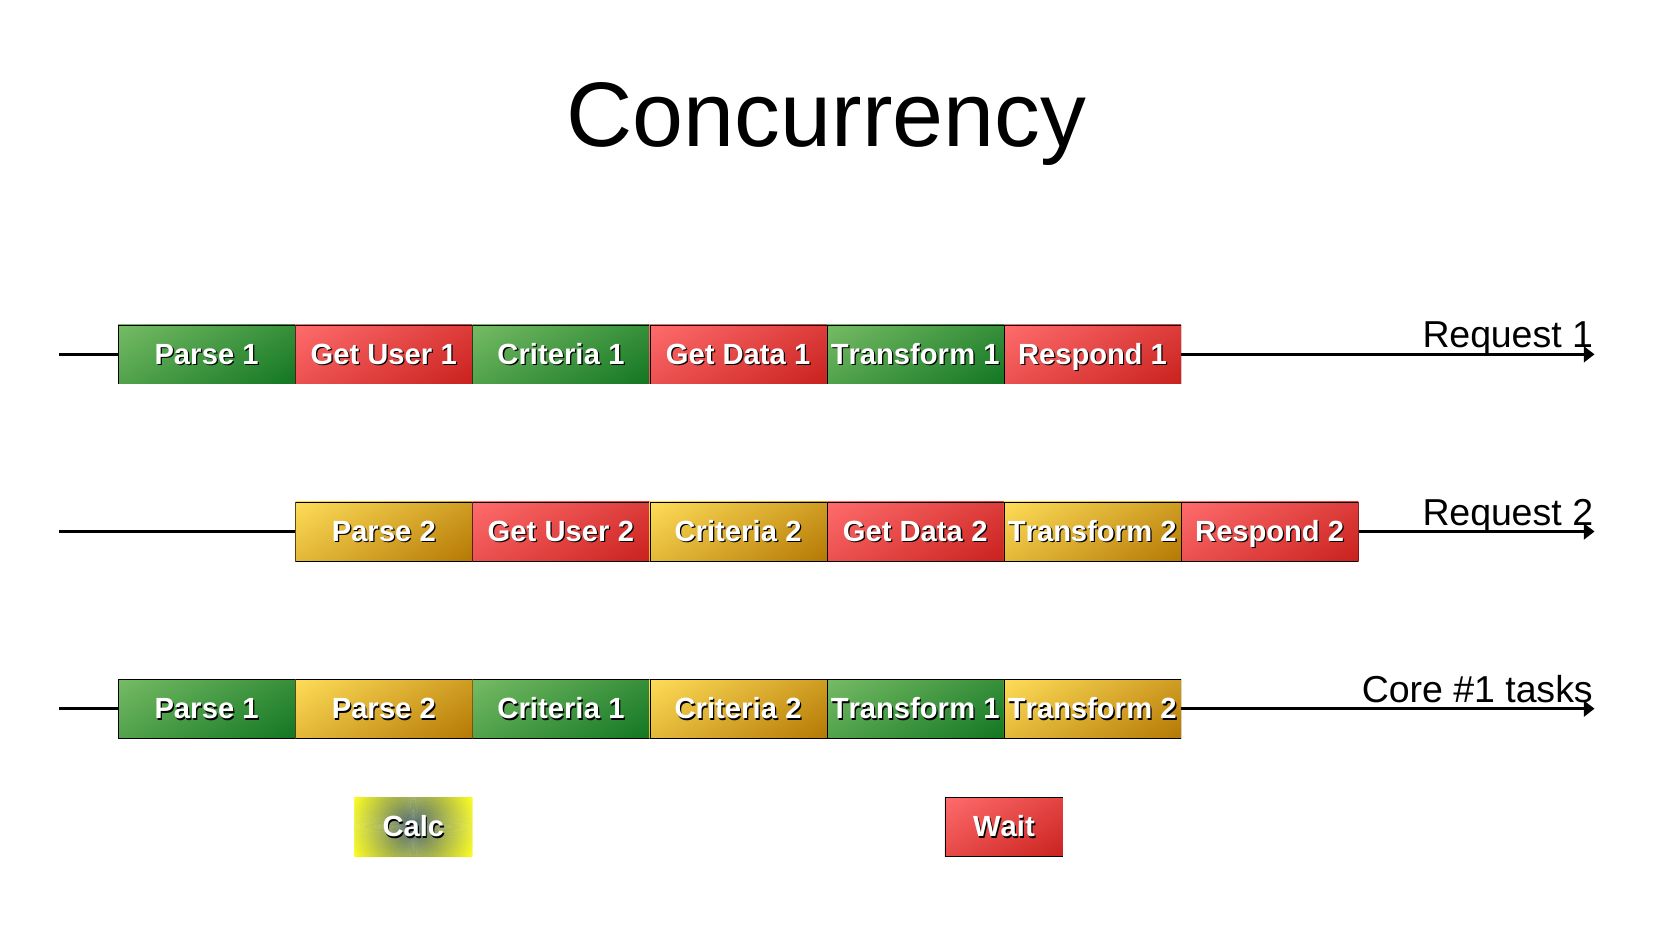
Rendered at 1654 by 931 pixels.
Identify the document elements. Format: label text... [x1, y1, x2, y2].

text_box Get User 2 [472, 501, 649, 562]
text_box Respond 1 [1004, 324, 1182, 384]
text_box Respond 2 [1182, 501, 1359, 562]
text_box Calc [354, 797, 473, 857]
text_box Criteria 1 [473, 679, 649, 739]
text_box Parse 1 [118, 324, 295, 384]
text_box Criteria 2 [649, 501, 826, 562]
text_box Get Data 1 [649, 324, 826, 384]
text_box Get User 1 [295, 324, 472, 384]
text_box Criteria 1 [472, 324, 649, 384]
text_box Parse 2 [295, 679, 473, 739]
title Concurrency [82, 37, 1571, 193]
text_box Transform 1 [827, 679, 1003, 739]
text_box Get Data 2 [826, 501, 1003, 562]
text_box Wait [944, 797, 1063, 857]
text_box Transform 1 [826, 324, 1004, 384]
text_box Parse 1 [118, 679, 295, 739]
text_box Transform 2 [1003, 501, 1182, 562]
text_box Criteria 2 [649, 679, 827, 739]
text_box Parse 2 [295, 501, 472, 562]
text_box Transform 2 [1003, 679, 1182, 739]
